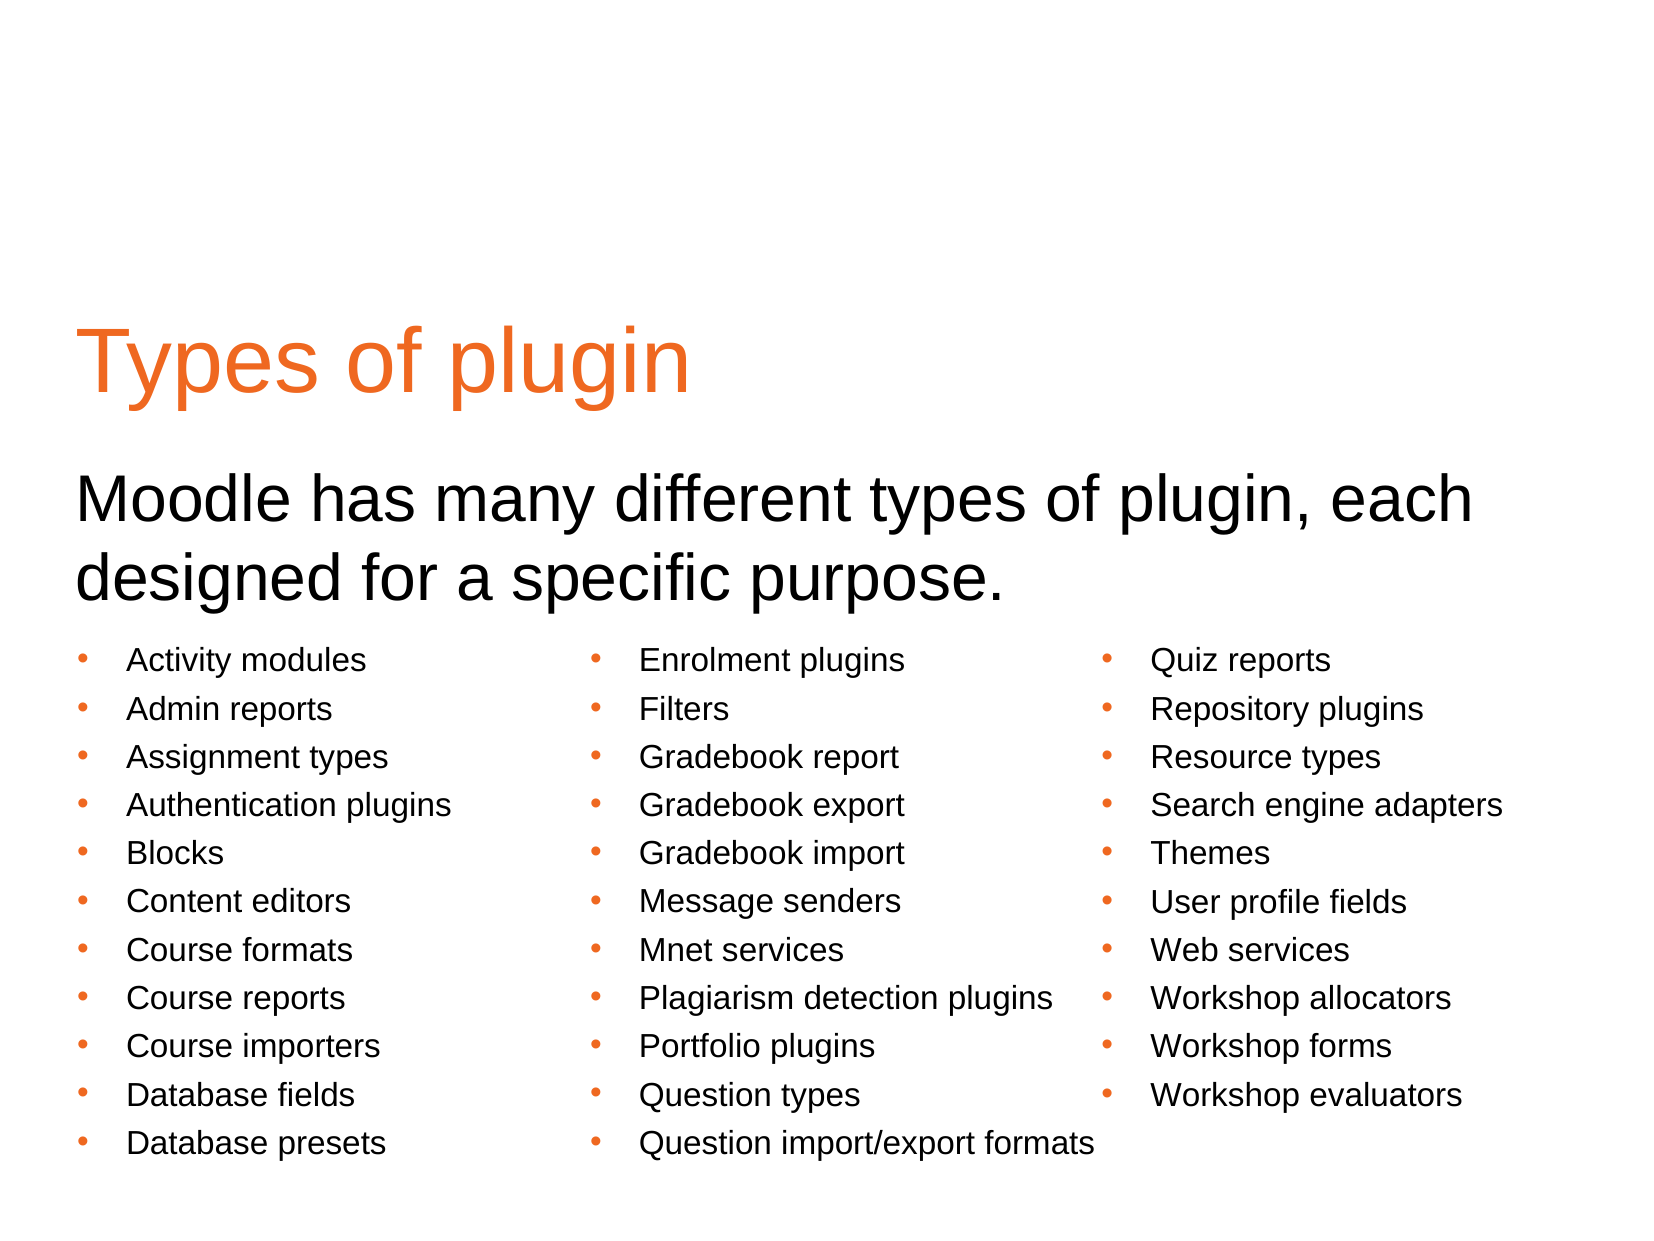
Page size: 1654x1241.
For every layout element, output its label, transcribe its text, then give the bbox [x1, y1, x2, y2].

text_box Activity modules Admin reports Assignment types Authentication plugins Blocks Content editors Course formats Course reports Course importers Database fields Database presets [63, 631, 577, 1168]
title Types of plugin [62, 289, 1550, 423]
text_box Quiz reports Repository plugins Resource types Search engine adapters Themes User profile fields Web services Workshop allocators Workshop forms Workshop evaluators [1088, 632, 1624, 1120]
list Moodle has many different types of plugin, each designed for a specific purpose. [62, 448, 1550, 622]
text_box Enrolment plugins Filters Gradebook report Gradebook export Gradebook import Message senders Mnet services Plagiarism detection plugins Portfolio plugins Question types Question import/export formats [577, 631, 1113, 1168]
